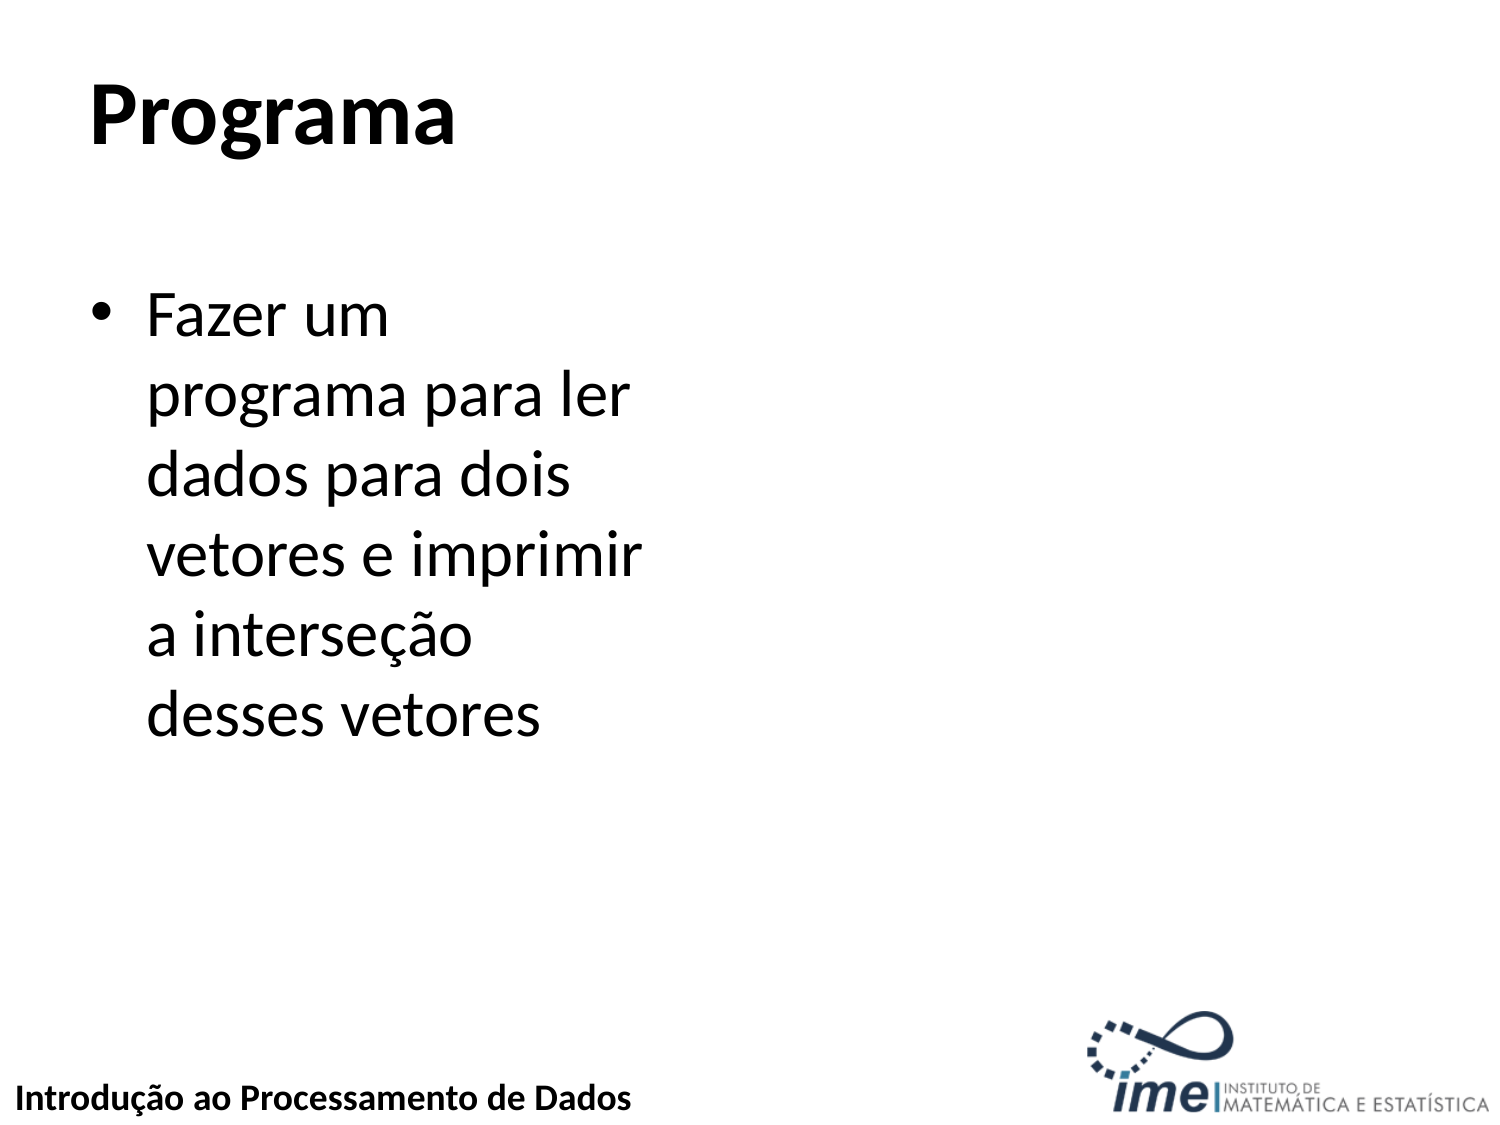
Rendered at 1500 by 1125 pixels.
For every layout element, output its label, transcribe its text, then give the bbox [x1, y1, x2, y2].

picture [1086, 1011, 1495, 1115]
list Fazer um programa para ler dados para dois vetores e imprimir a interseção desses vetores [75, 262, 680, 1005]
title Programa [75, 45, 1425, 233]
